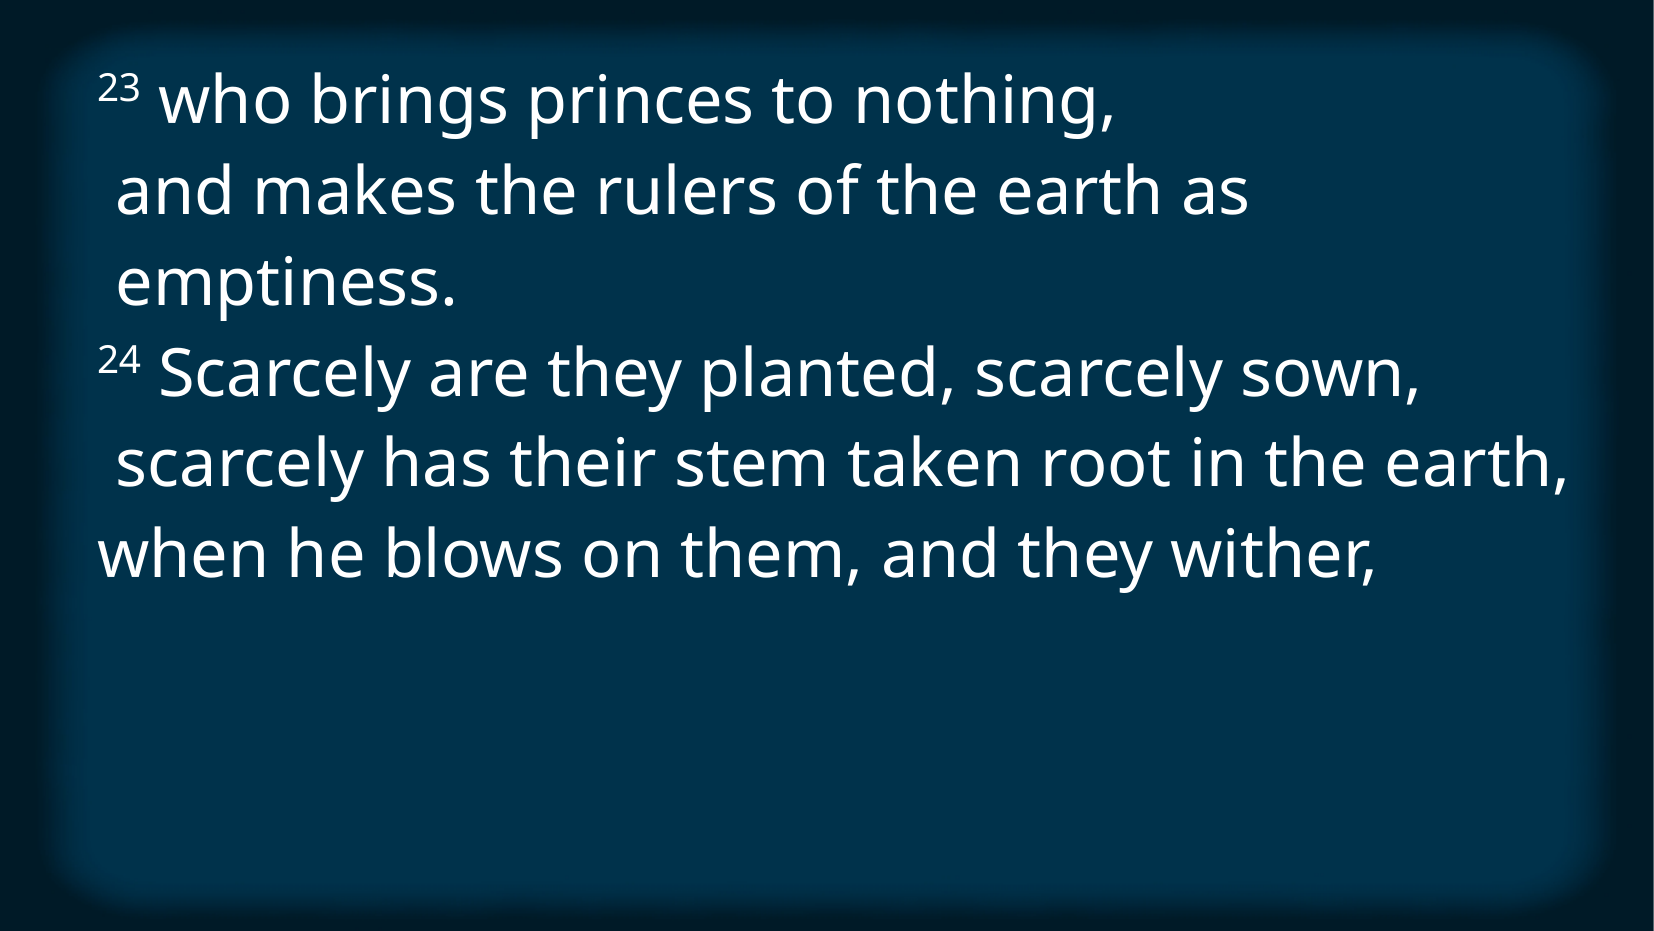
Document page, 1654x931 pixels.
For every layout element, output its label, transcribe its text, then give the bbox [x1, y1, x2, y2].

text_box 23 who brings princes to nothing, and makes the rulers of the earth as emptiness. 24 Scarcely are they planted, scarcely sown, scarcely has their stem taken root in the earth, when he blows on them, and they wither, [82, 45, 1598, 593]
picture [0, 0, 1654, 931]
